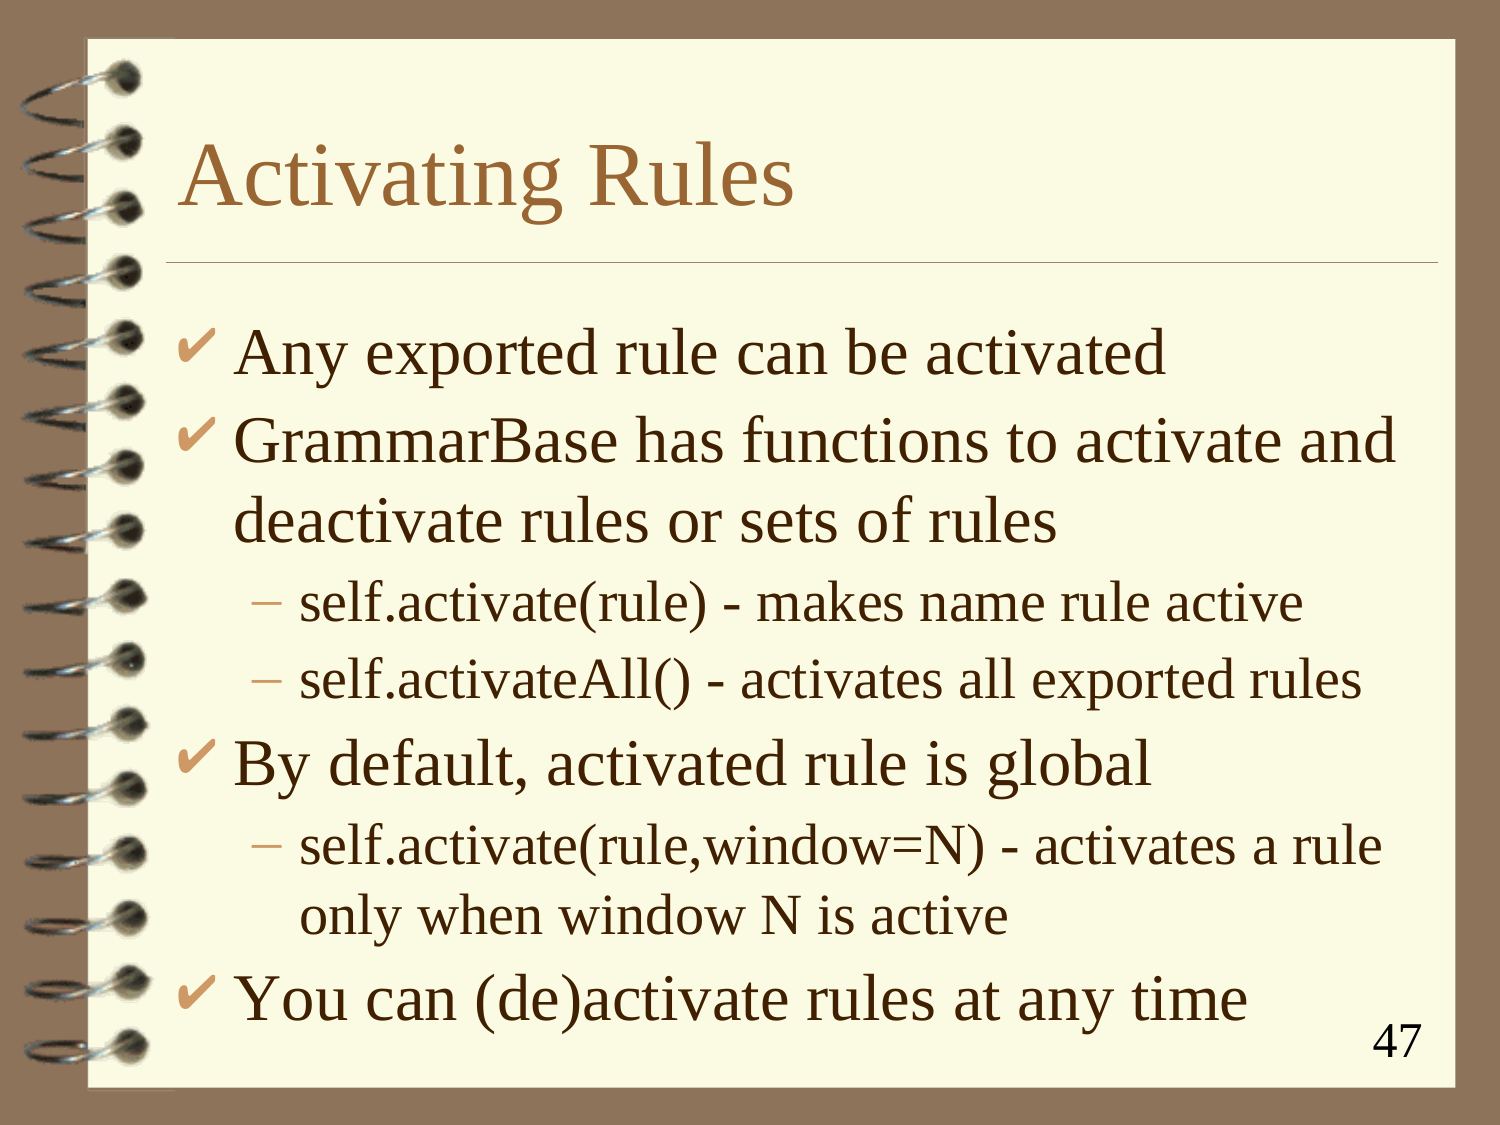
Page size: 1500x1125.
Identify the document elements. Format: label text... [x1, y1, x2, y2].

picture [0, 0, 175, 1125]
title Activating Rules [162, 74, 1438, 263]
list Any exported rule can be activated GrammarBase has functions to activate and deactivate rules or sets of rules self.activate(rule) - makes name rule active self.activateAll() - activates all exported rules By default, activated rule is global self.activate(rule,window=N) - activates a rule only when window N is active You can (de)activate rules at any time [162, 299, 1438, 976]
